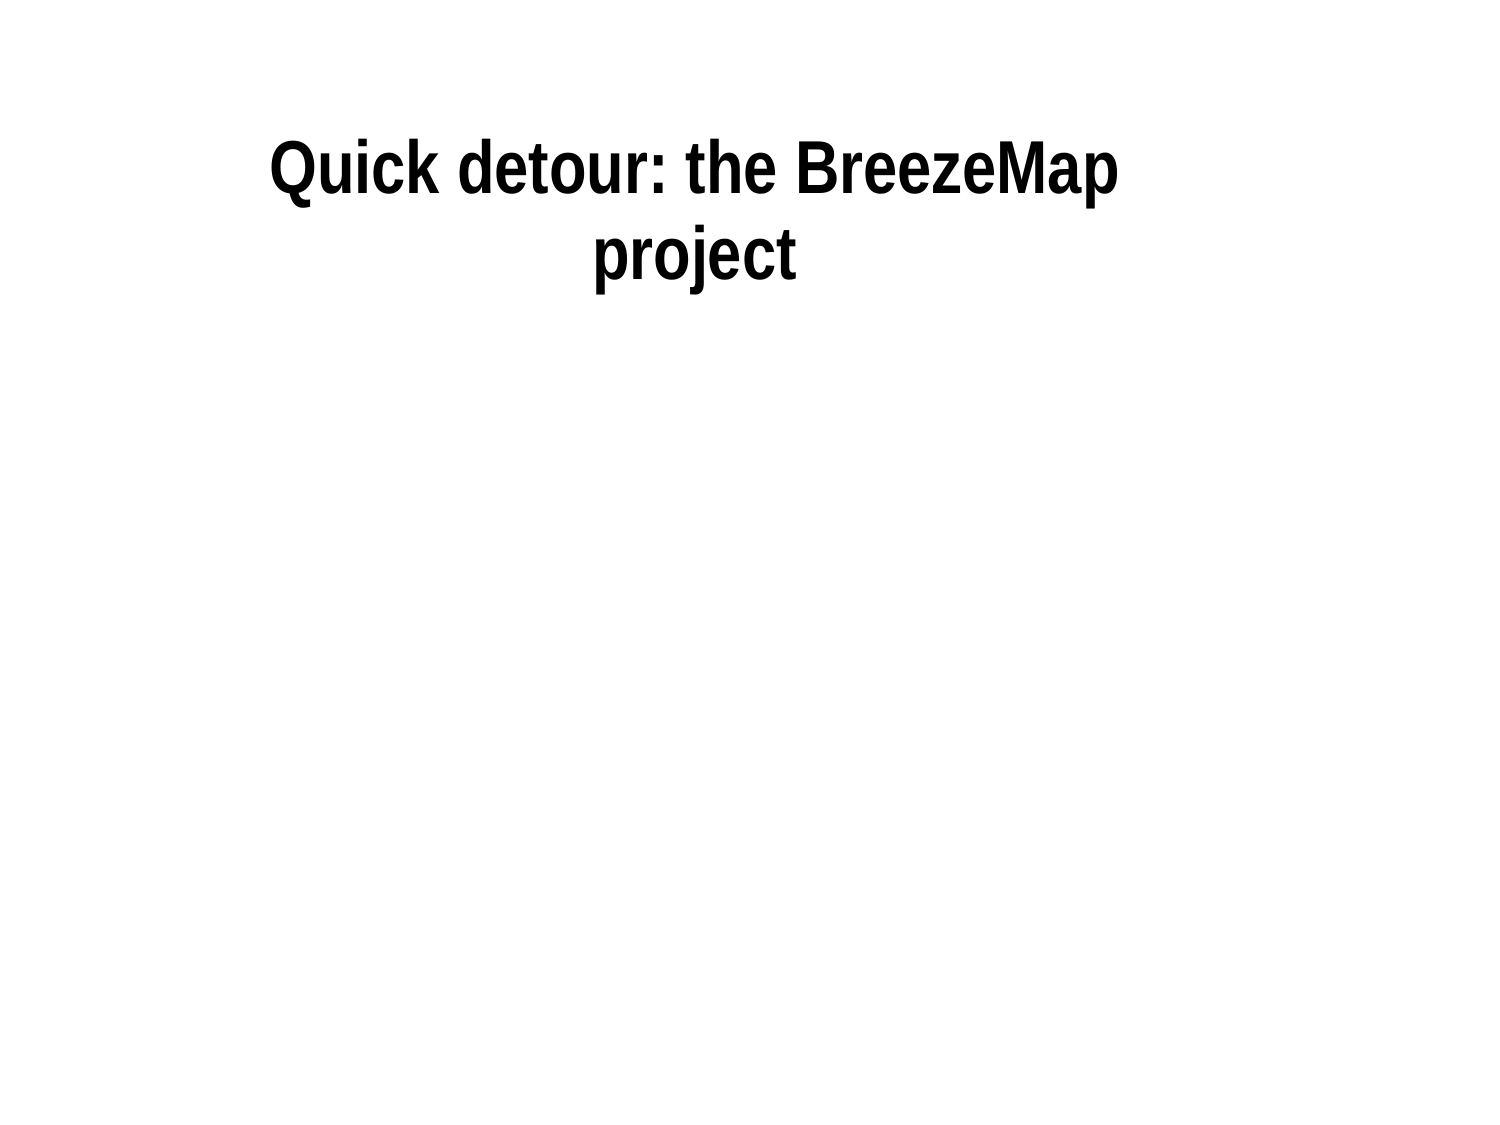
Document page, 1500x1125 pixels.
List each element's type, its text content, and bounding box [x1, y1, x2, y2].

title Quick detour: the BreezeMap project [181, 115, 1209, 304]
